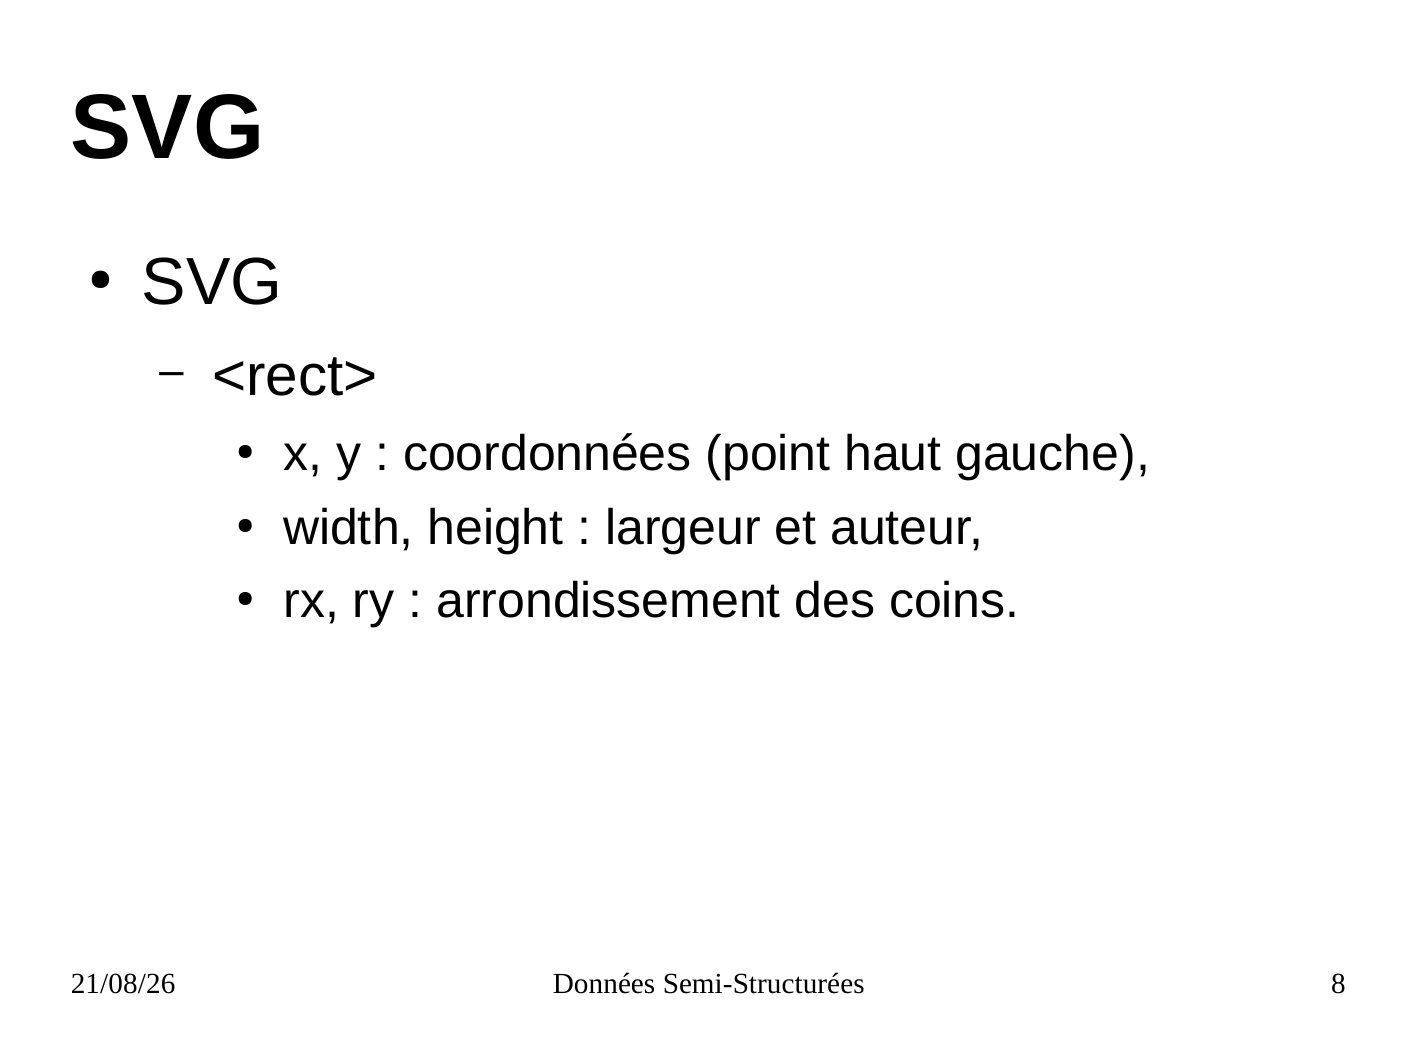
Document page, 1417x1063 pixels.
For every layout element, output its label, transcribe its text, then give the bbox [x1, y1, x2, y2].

list SVG <rect> x, y : coordonnées (point haut gauche), width, height : largeur et auteur, rx, ry : arrondissement des coins. [70, 244, 1346, 925]
title SVG [70, 42, 1346, 212]
